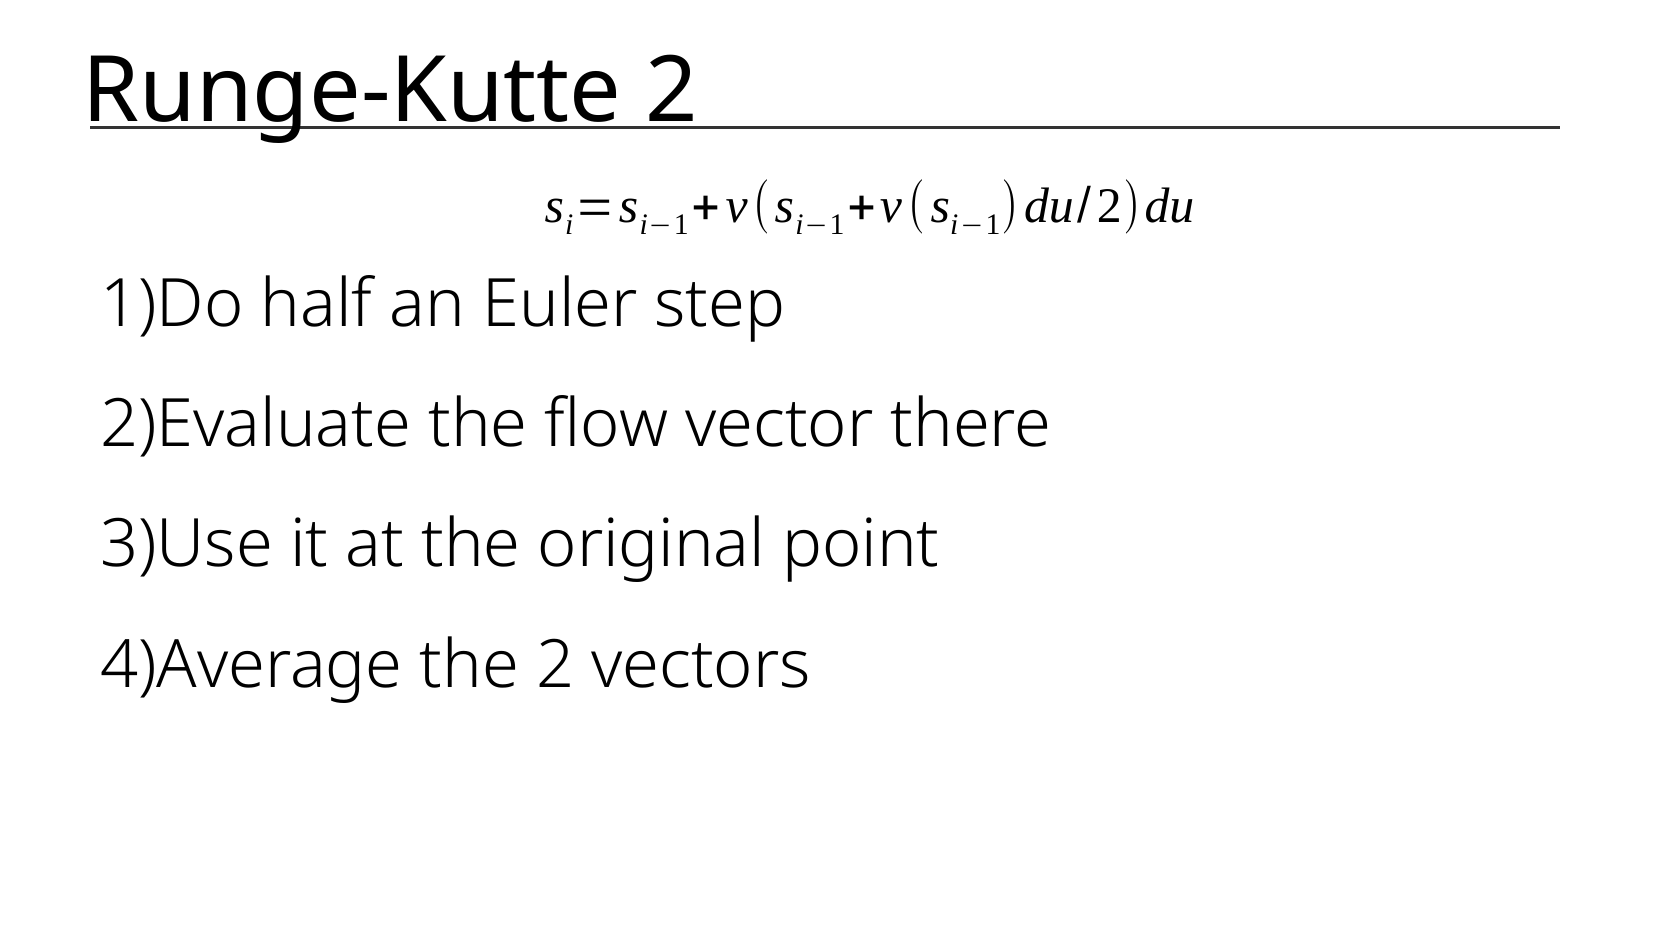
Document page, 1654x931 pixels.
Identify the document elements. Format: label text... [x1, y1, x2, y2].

title Runge-Kutte 2 [82, 32, 1571, 140]
chart [537, 176, 1202, 241]
list Do half an Euler step Evaluate the flow vector there Use it at the original point Average the 2 vectors [82, 255, 1571, 811]
